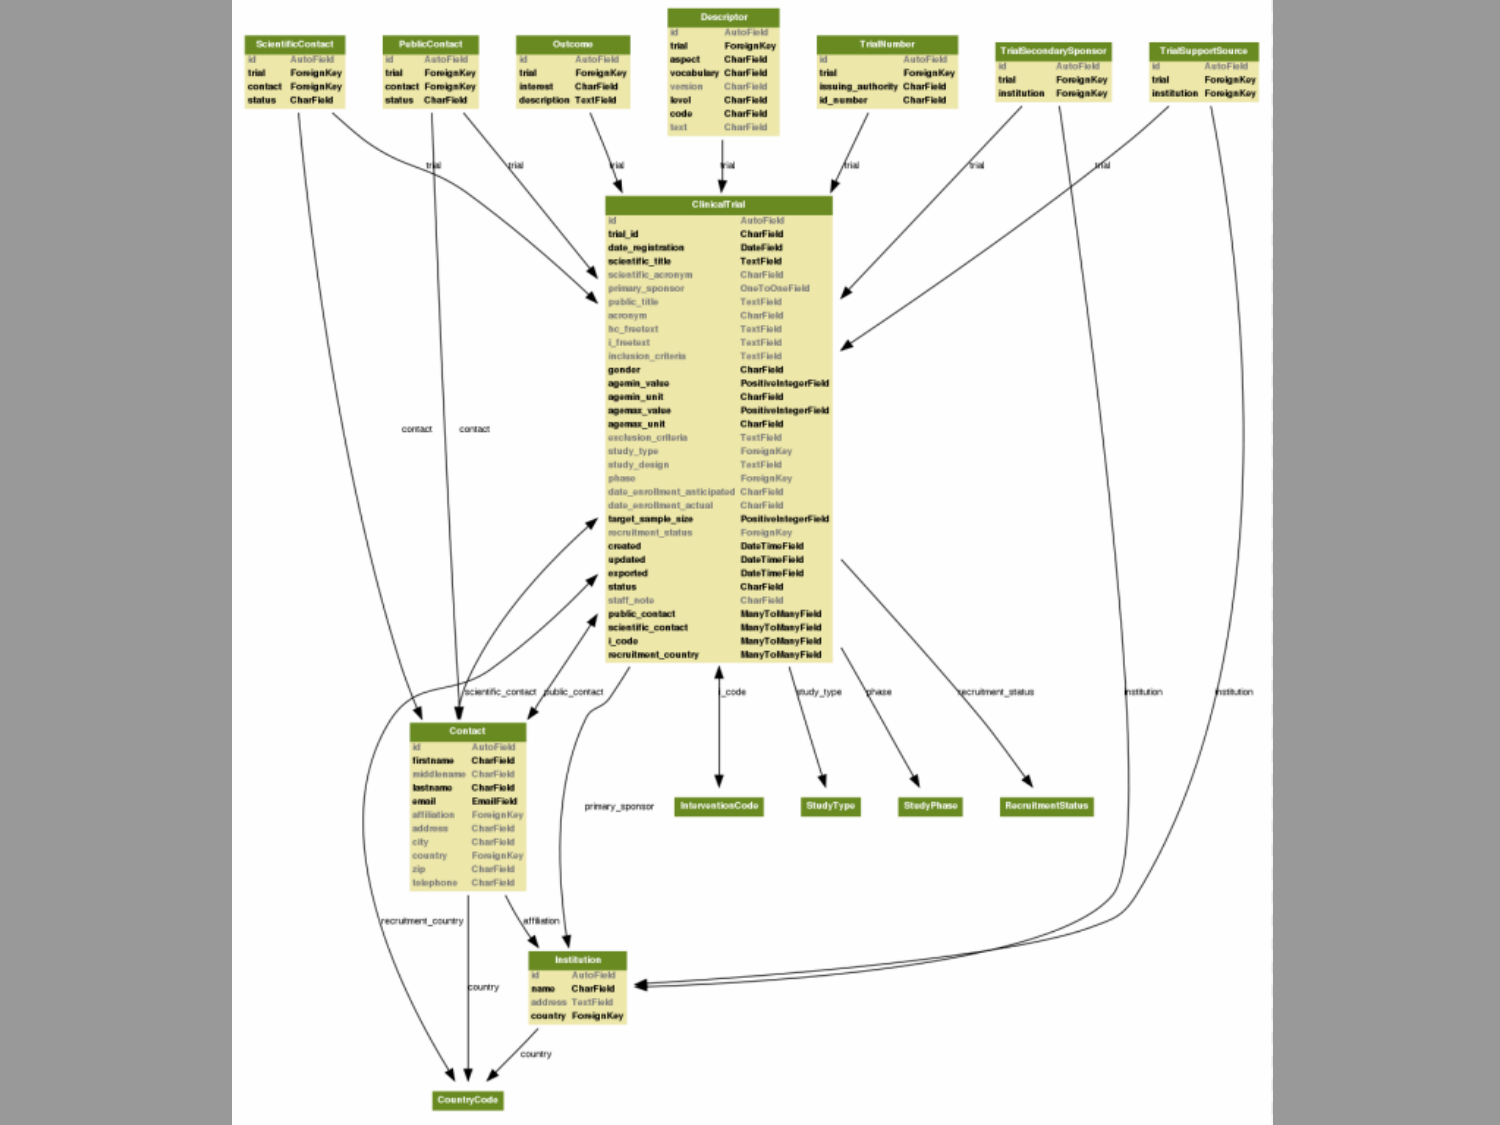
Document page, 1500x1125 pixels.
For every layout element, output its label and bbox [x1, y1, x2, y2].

text_box [0, 0, 232, 1125]
picture [232, 0, 1273, 1125]
text_box [1273, 0, 1500, 1125]
